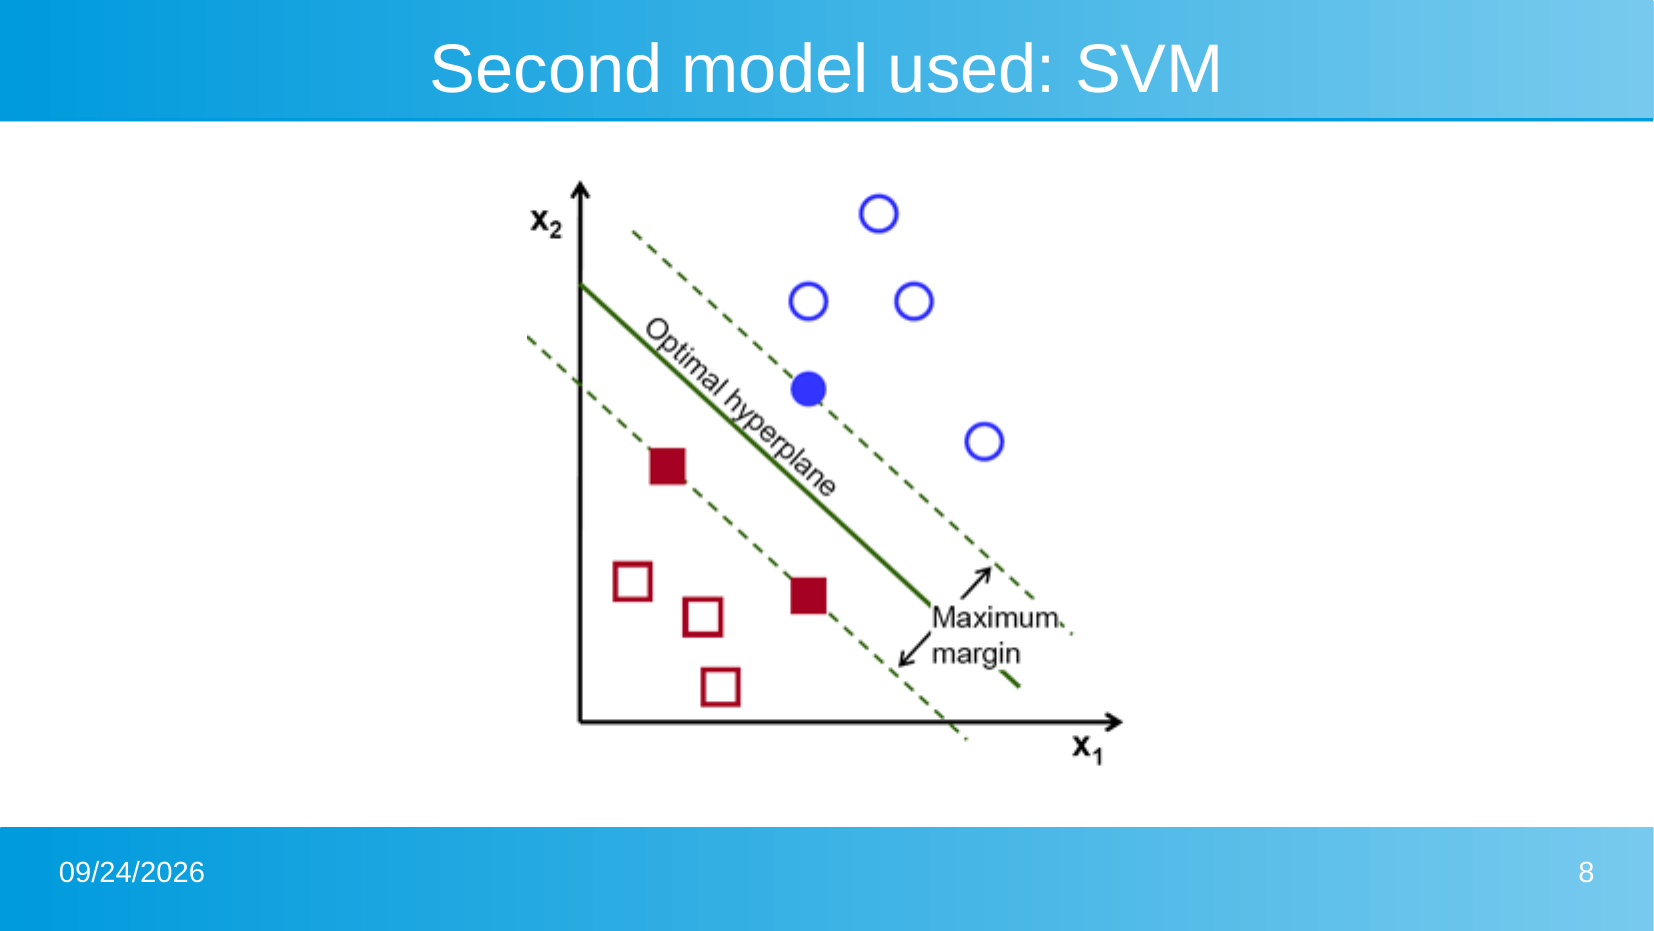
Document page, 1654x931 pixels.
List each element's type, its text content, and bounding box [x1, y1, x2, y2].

picture [527, 177, 1127, 768]
title Second model used: SVM [59, 29, 1595, 108]
